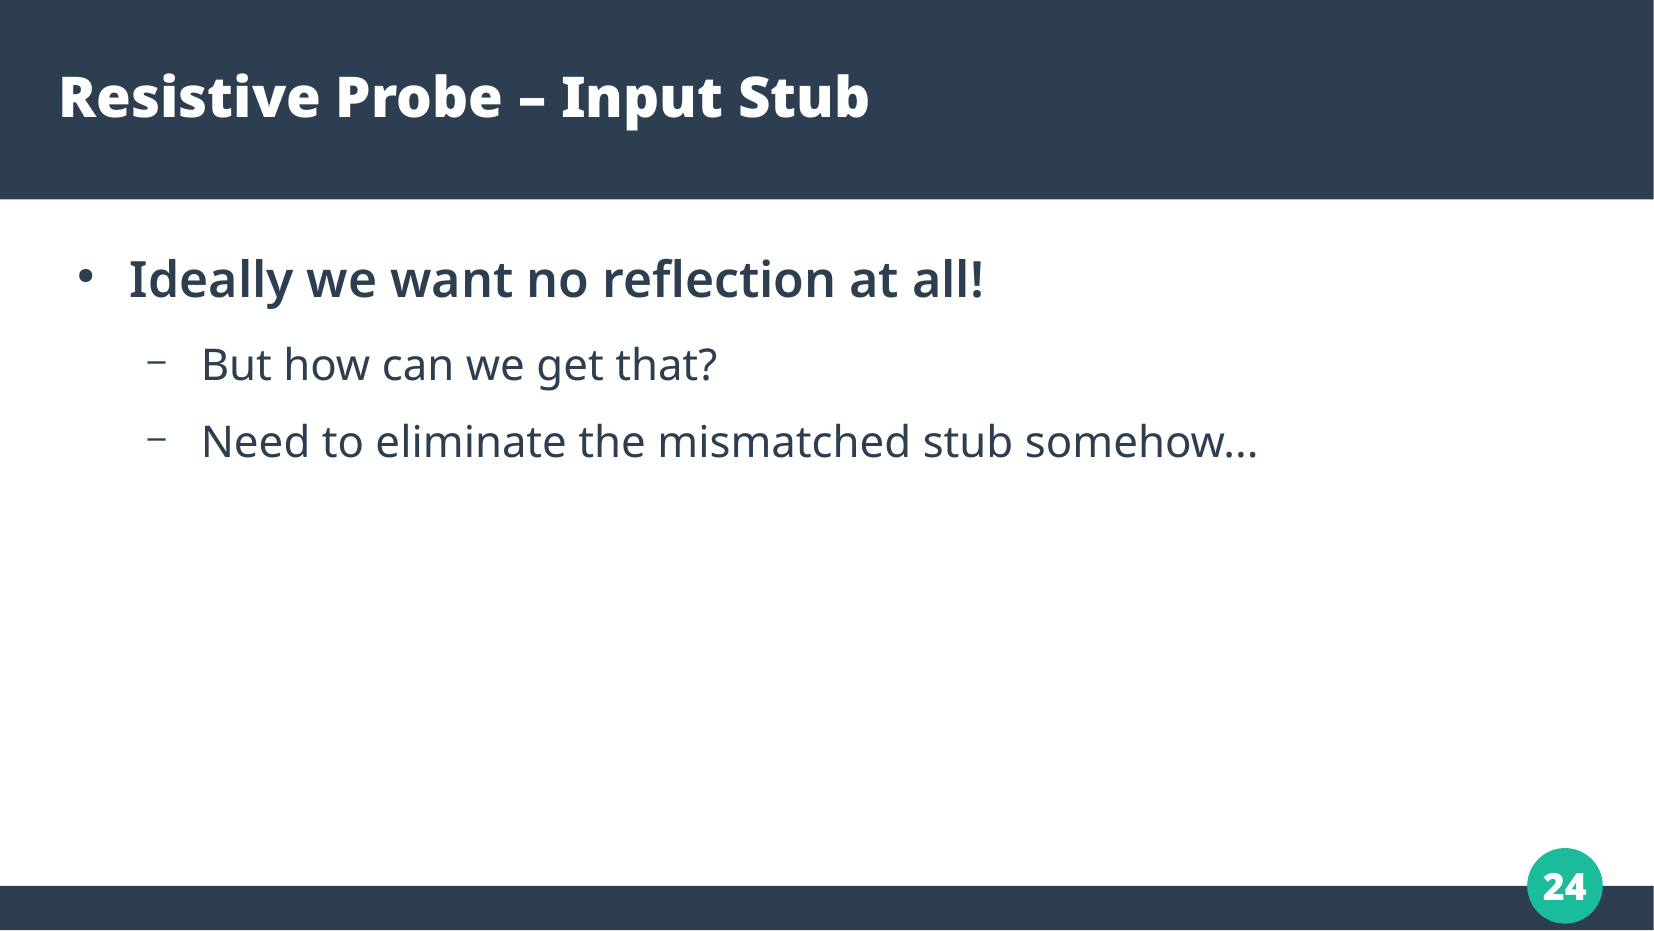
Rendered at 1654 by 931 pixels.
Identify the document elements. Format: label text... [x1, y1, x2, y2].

title Resistive Probe – Input Stub [59, 37, 1595, 155]
list Ideally we want no reflection at all! But how can we get that? Need to eliminate the mismatched stub somehow... [59, 243, 1595, 864]
